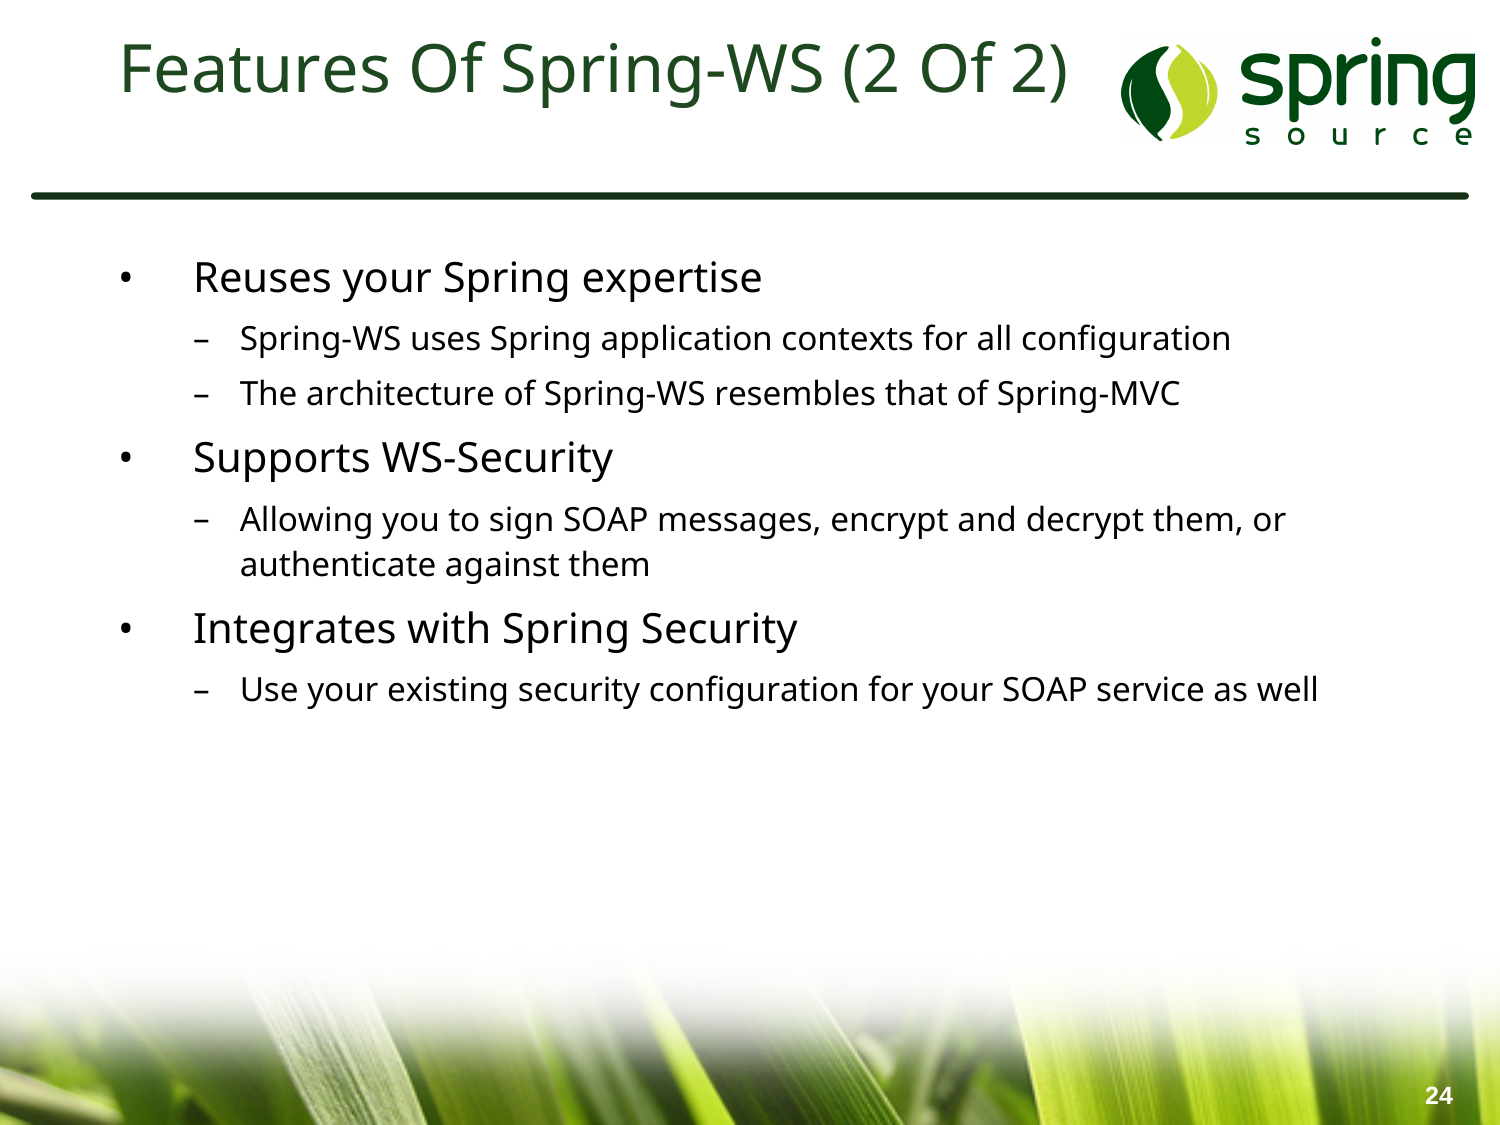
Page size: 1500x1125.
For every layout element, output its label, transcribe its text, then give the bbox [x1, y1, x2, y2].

list Reuses your Spring expertise Spring-WS uses Spring application contexts for all configuration The architecture of Spring-WS resembles that of Spring-MVC Supports WS-Security Allowing you to sign SOAP messages, encrypt and decrypt them, or authenticate against them Integrates with Spring Security Use your existing security configuration for your SOAP service as well [103, 239, 1394, 903]
title Features Of Spring-WS (2 Of 2) [103, 13, 1136, 191]
picture [1136, 37, 1475, 145]
picture [0, 944, 1500, 1125]
